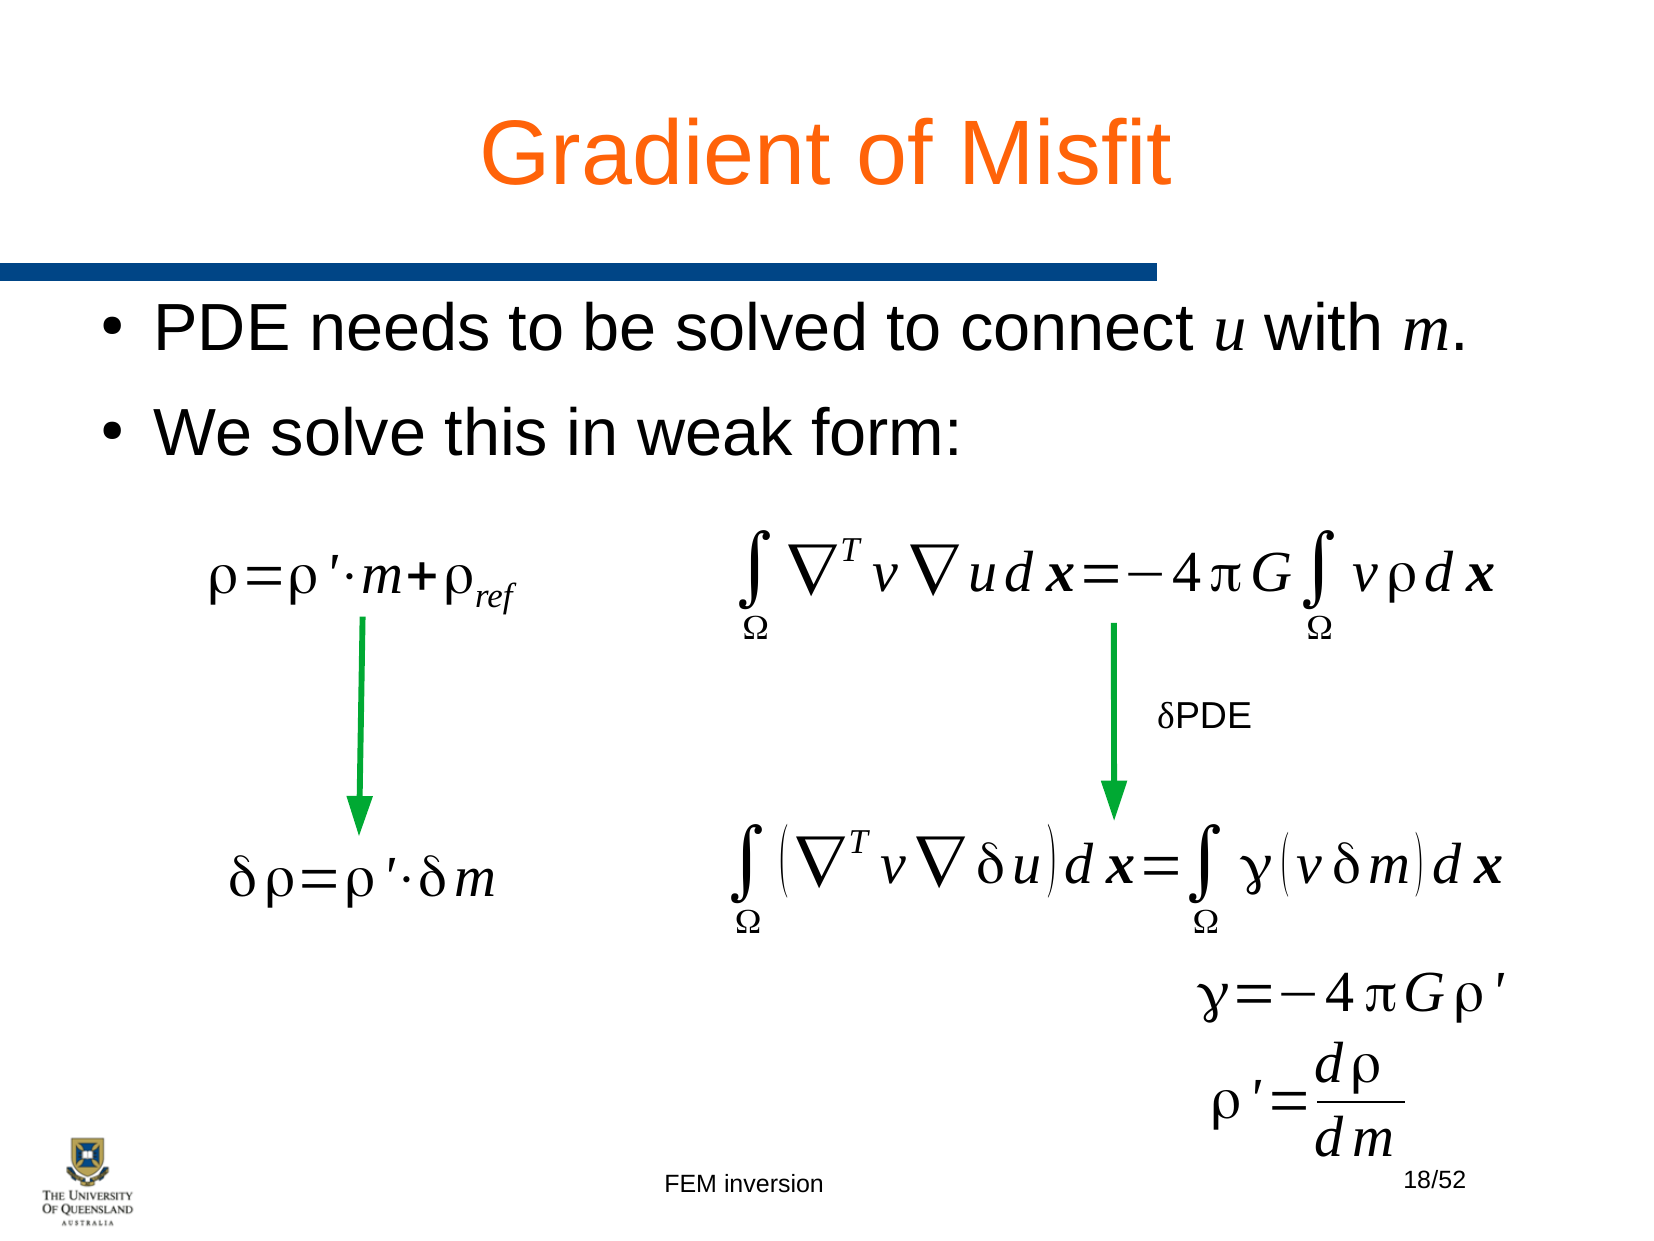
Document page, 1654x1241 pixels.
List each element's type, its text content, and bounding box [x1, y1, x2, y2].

list PDE needs to be solved to connect u with m. We solve this in weak form: [82, 290, 1571, 1010]
picture [35, 1133, 142, 1235]
text_box δPDE [1142, 687, 1267, 744]
chart [1187, 959, 1513, 1027]
chart [201, 541, 525, 615]
chart [724, 527, 1504, 642]
title Gradient of Misfit [82, 49, 1571, 257]
chart [716, 819, 1511, 935]
chart [222, 844, 503, 911]
chart [1204, 1030, 1414, 1171]
